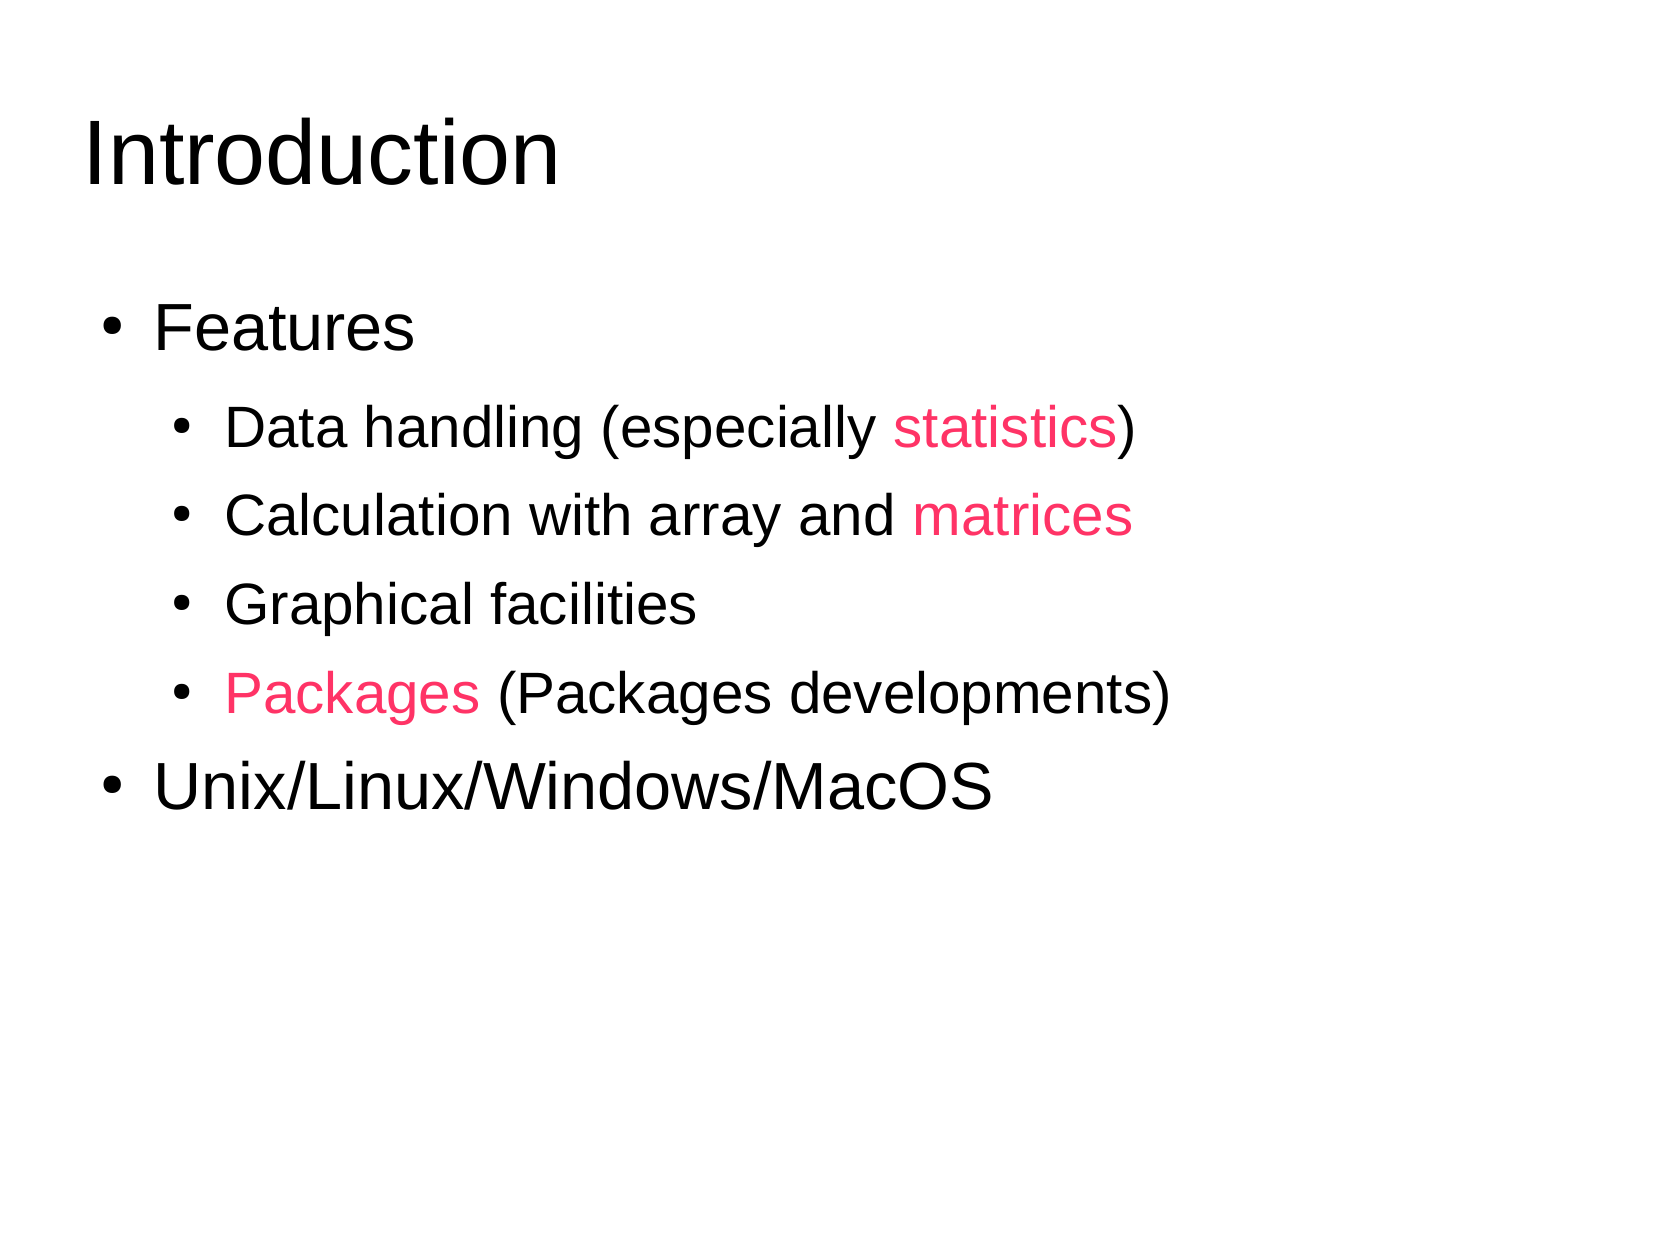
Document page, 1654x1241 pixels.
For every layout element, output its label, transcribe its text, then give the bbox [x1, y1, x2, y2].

title Introduction [82, 49, 1571, 257]
list Features Data handling (especially statistics) Calculation with array and matrices Graphical facilities Packages (Packages developments) Unix/Linux/Windows/MacOS [82, 290, 1571, 1109]
